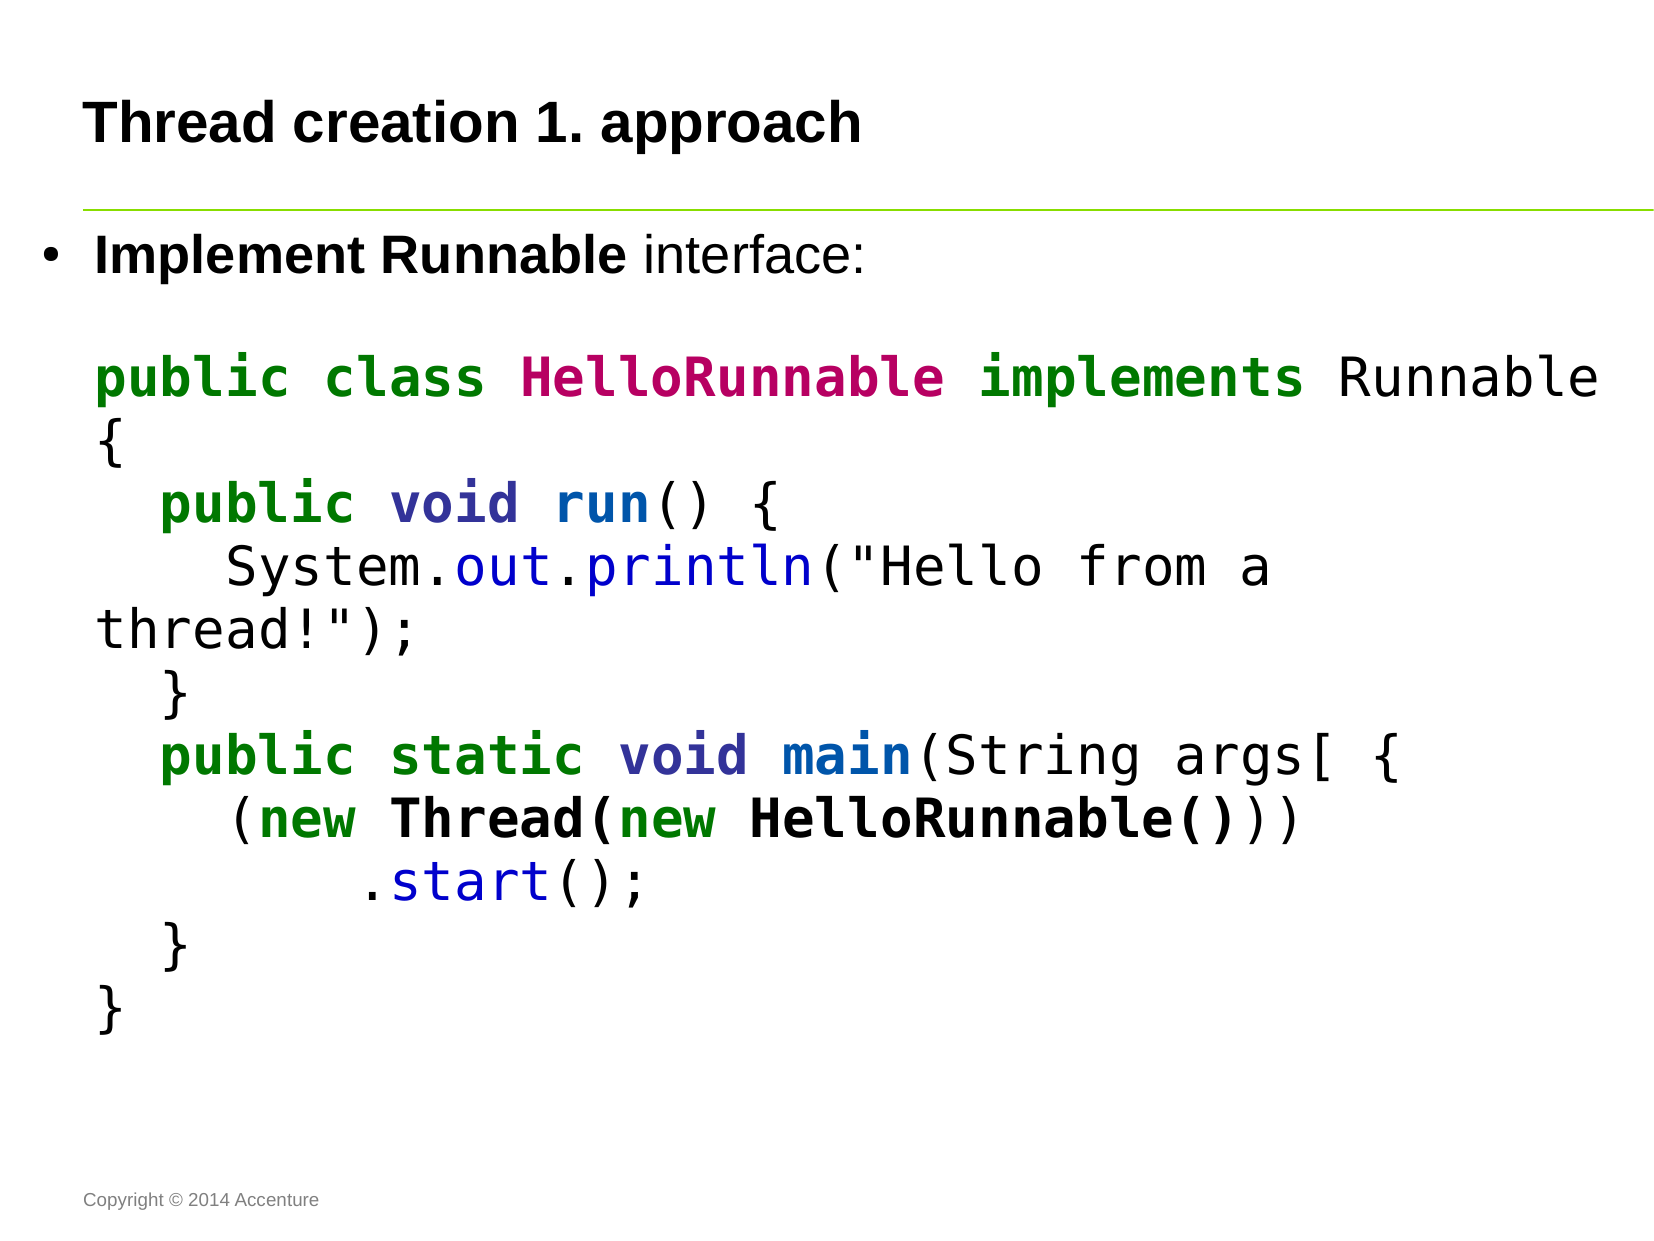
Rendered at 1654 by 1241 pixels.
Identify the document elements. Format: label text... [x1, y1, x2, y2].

title Thread creation 1. approach [82, 49, 1571, 196]
list Implement Runnable interface: public class HelloRunnable implements Runnable { public void run() { System.out.println("Hello from a thread!"); } public static void main(String args[ { (new Thread(new HelloRunnable())) .start(); } } [23, 225, 1630, 1186]
